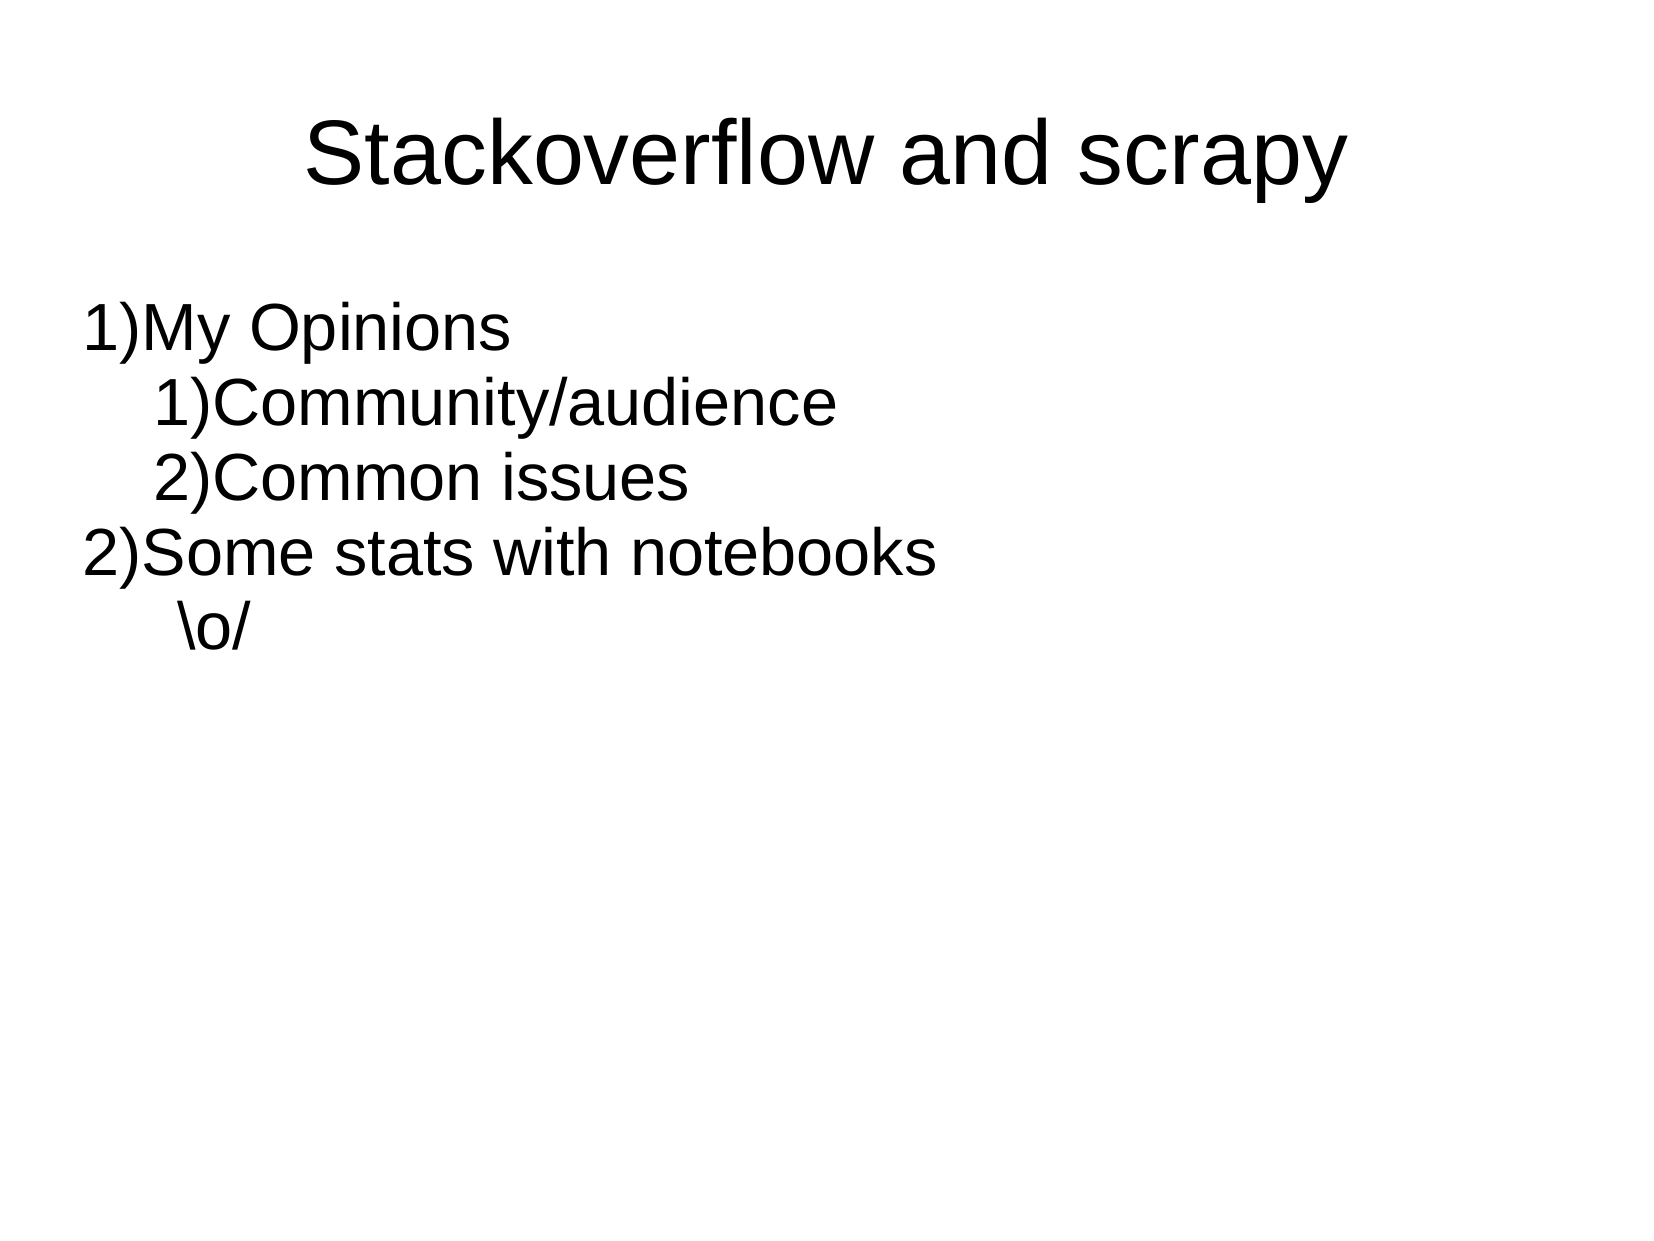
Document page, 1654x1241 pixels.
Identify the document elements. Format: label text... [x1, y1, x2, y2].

title Stackoverflow and scrapy [82, 49, 1571, 257]
subtitle My Opinions Community/audience Common issues Some stats with notebooks \o/ [82, 290, 1571, 1010]
